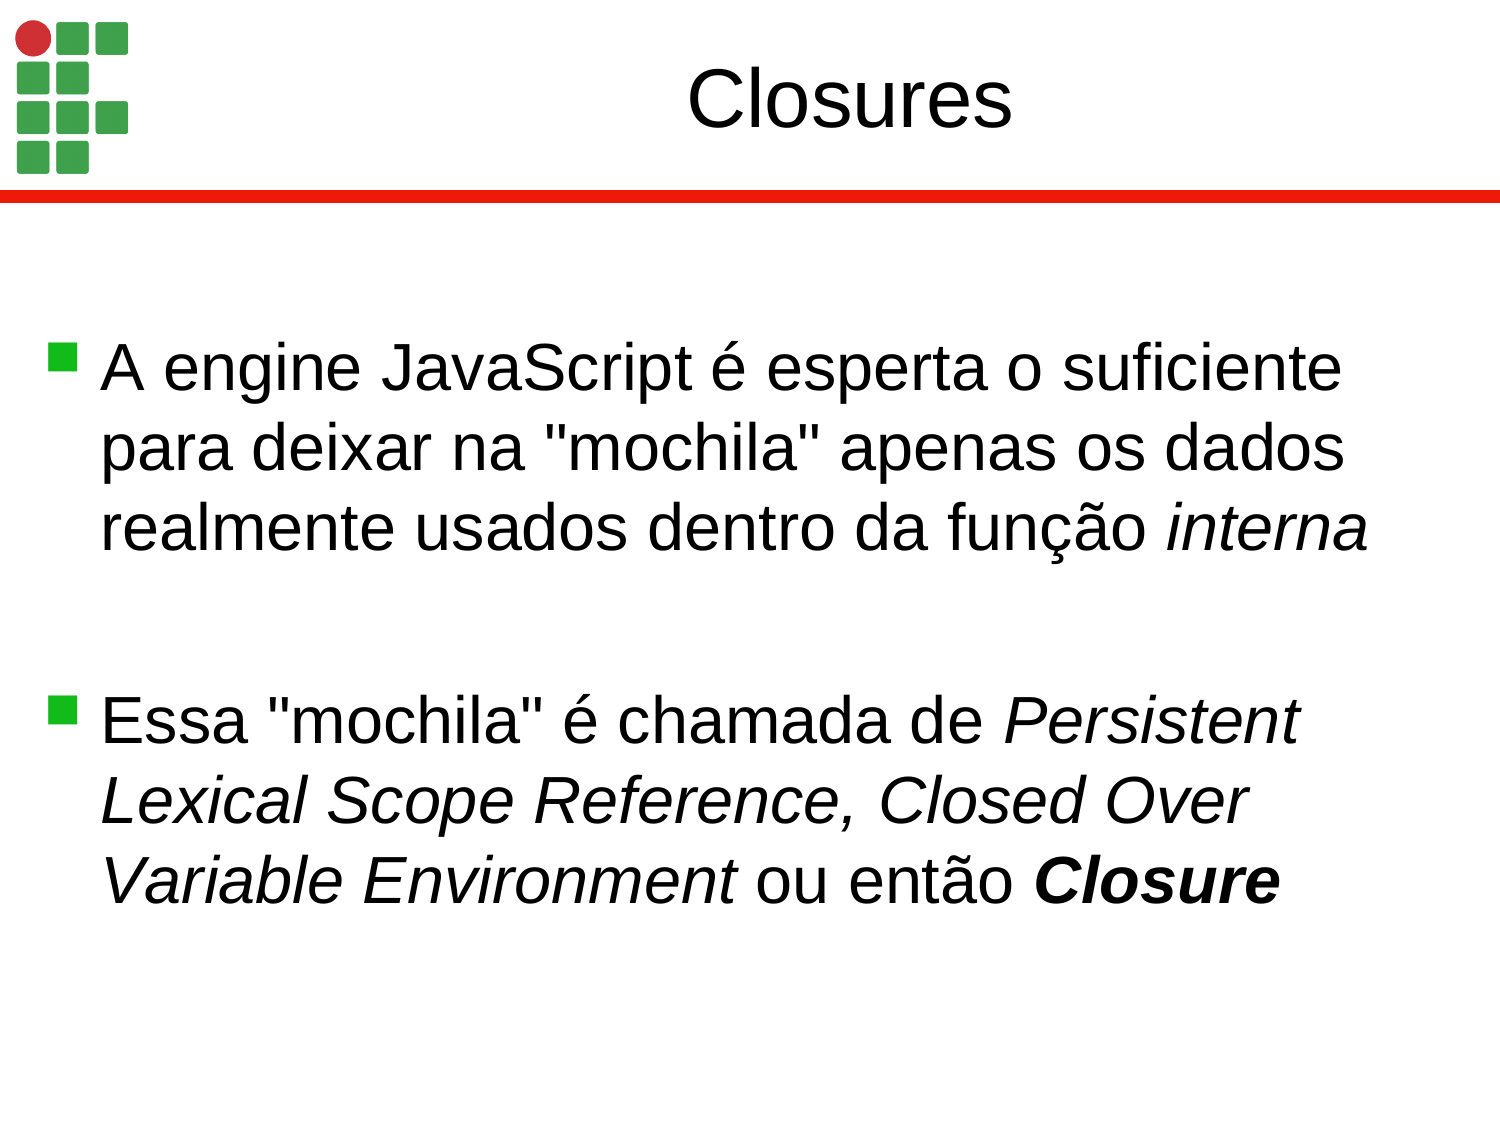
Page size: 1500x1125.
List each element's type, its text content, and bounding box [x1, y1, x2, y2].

title Closures [230, 0, 1471, 202]
list A engine JavaScript é esperta o suficiente para deixar na "mochila" apenas os dados realmente usados dentro da função interna Essa "mochila" é chamada de Persistent Lexical Scope Reference, Closed Over Variable Environment ou então Closure [29, 207, 1471, 1087]
picture [14, 16, 130, 178]
